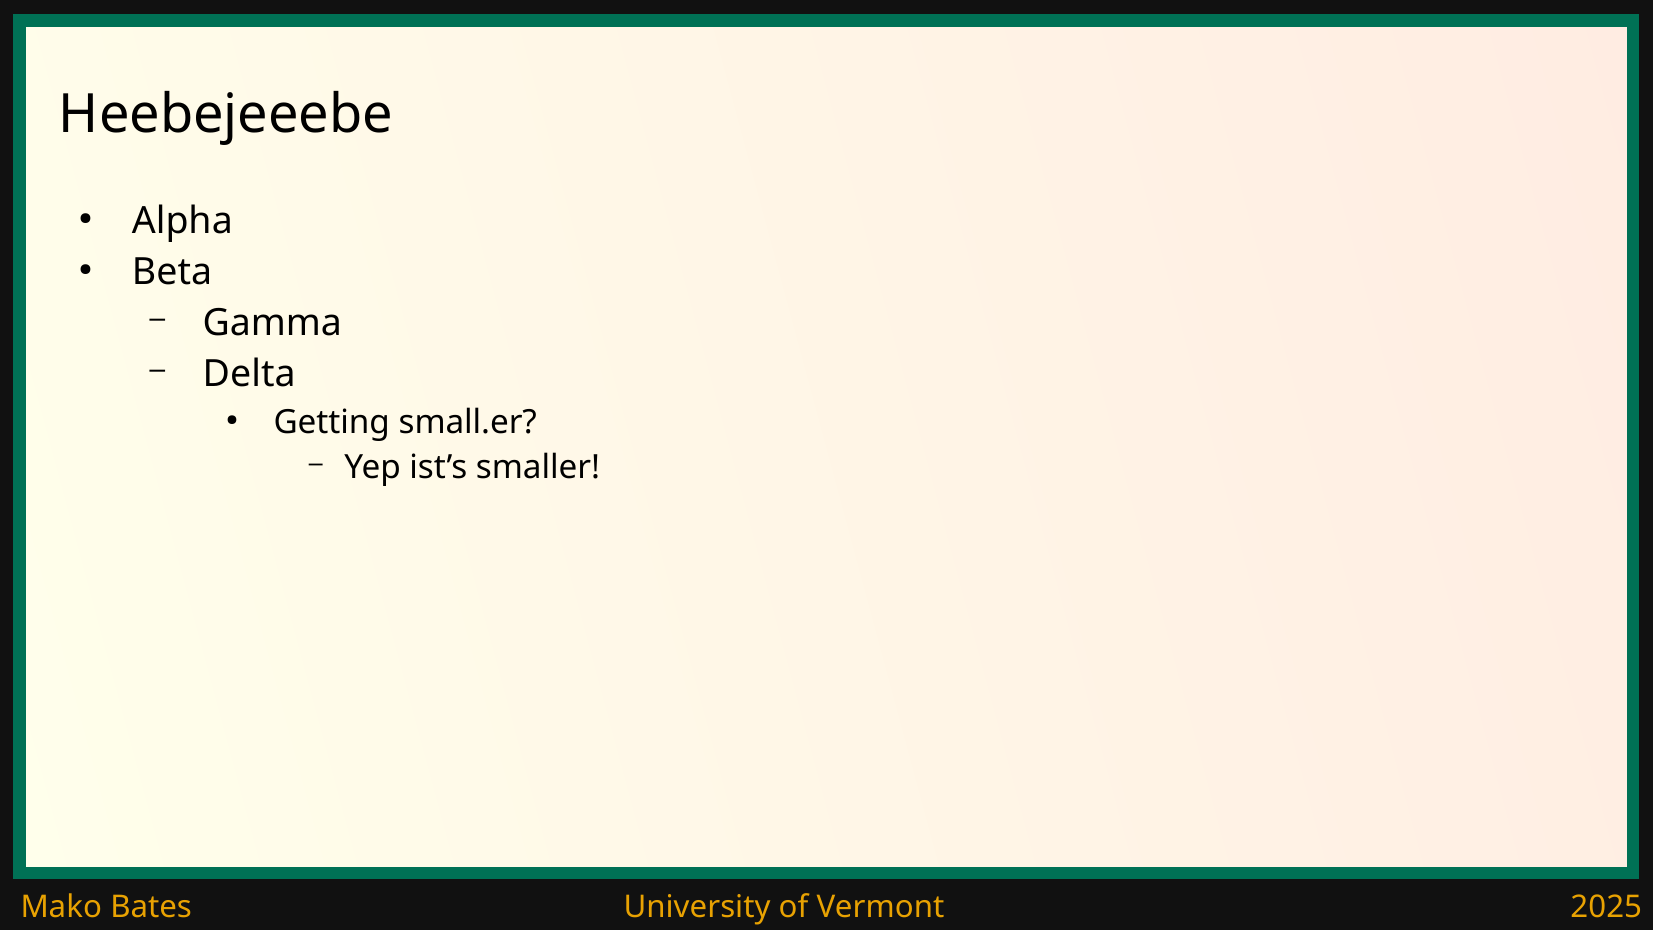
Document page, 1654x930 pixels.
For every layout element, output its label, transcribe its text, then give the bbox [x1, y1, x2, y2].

list Alpha Beta Gamma Delta Getting small.er? Yep ist’s smaller! [60, 193, 1593, 843]
title Heebejeeebe [58, 60, 1593, 163]
